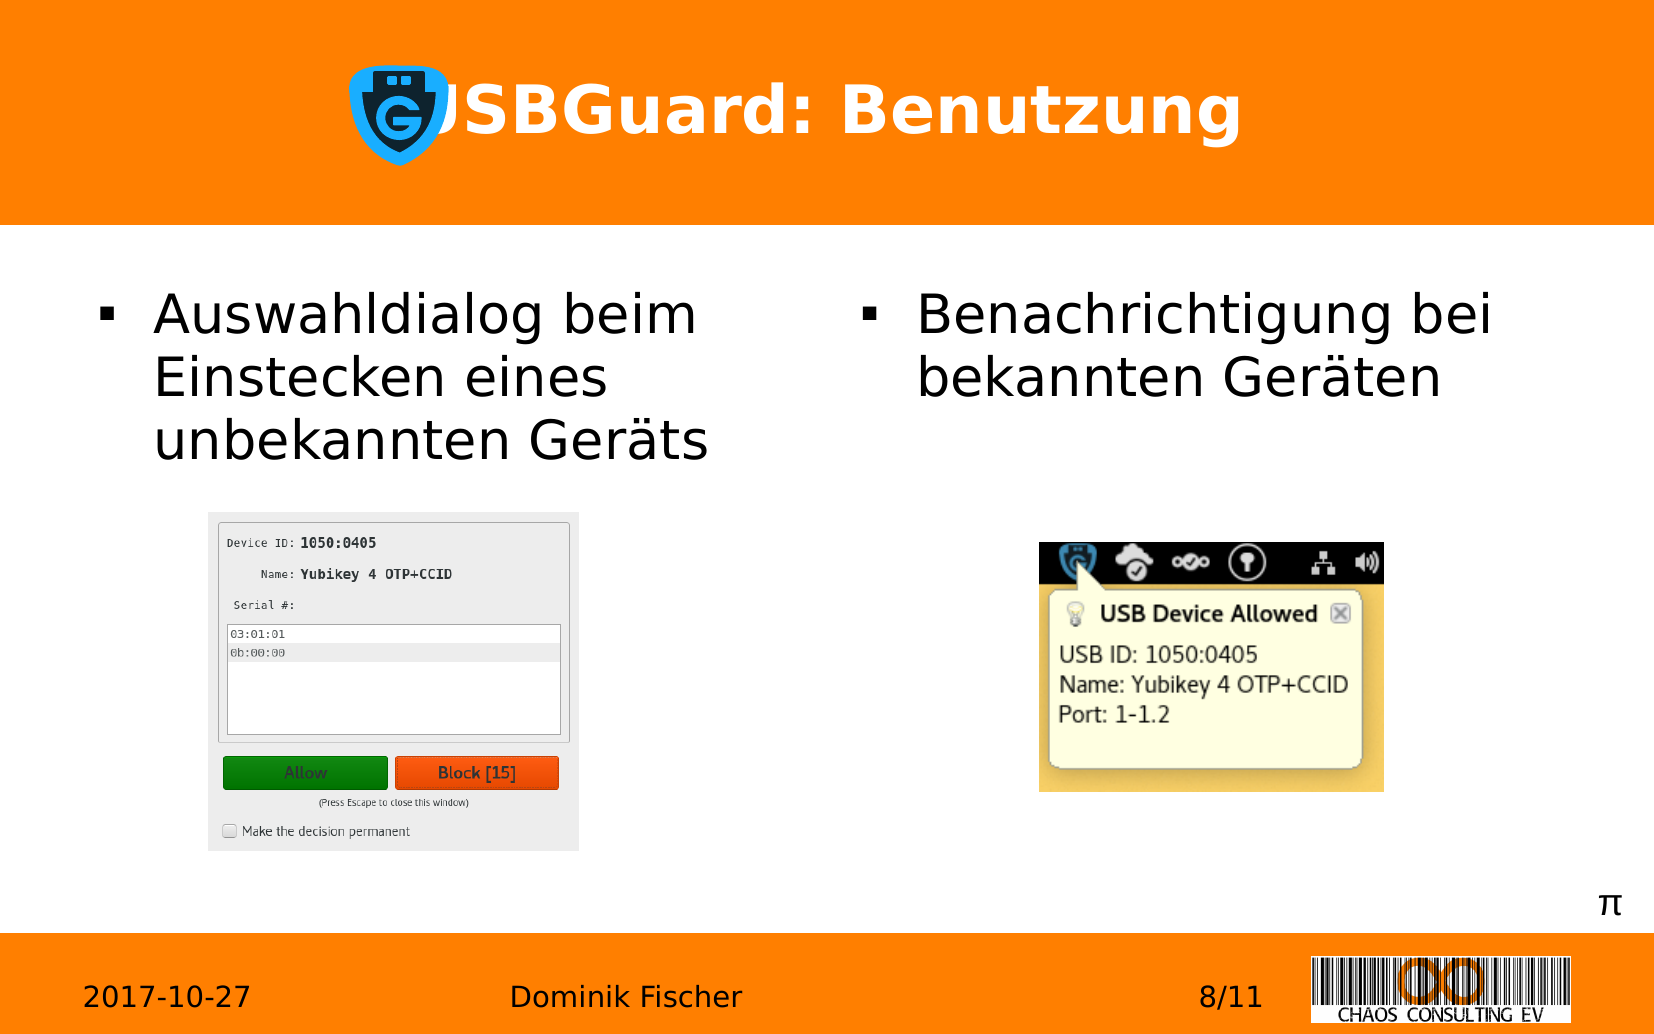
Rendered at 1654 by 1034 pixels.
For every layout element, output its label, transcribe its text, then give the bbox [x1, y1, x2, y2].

picture [1039, 542, 1384, 792]
picture [348, 65, 449, 166]
picture [1311, 956, 1571, 1023]
title USBGuard: Benutzung [82, 24, 1571, 197]
list Benachrichtigung bei bekannten Geräten [845, 283, 1572, 883]
list Auswahldialog beim Einstecken eines unbekannten Geräts [82, 283, 809, 883]
text_box π [1582, 874, 1630, 925]
picture [208, 512, 579, 851]
